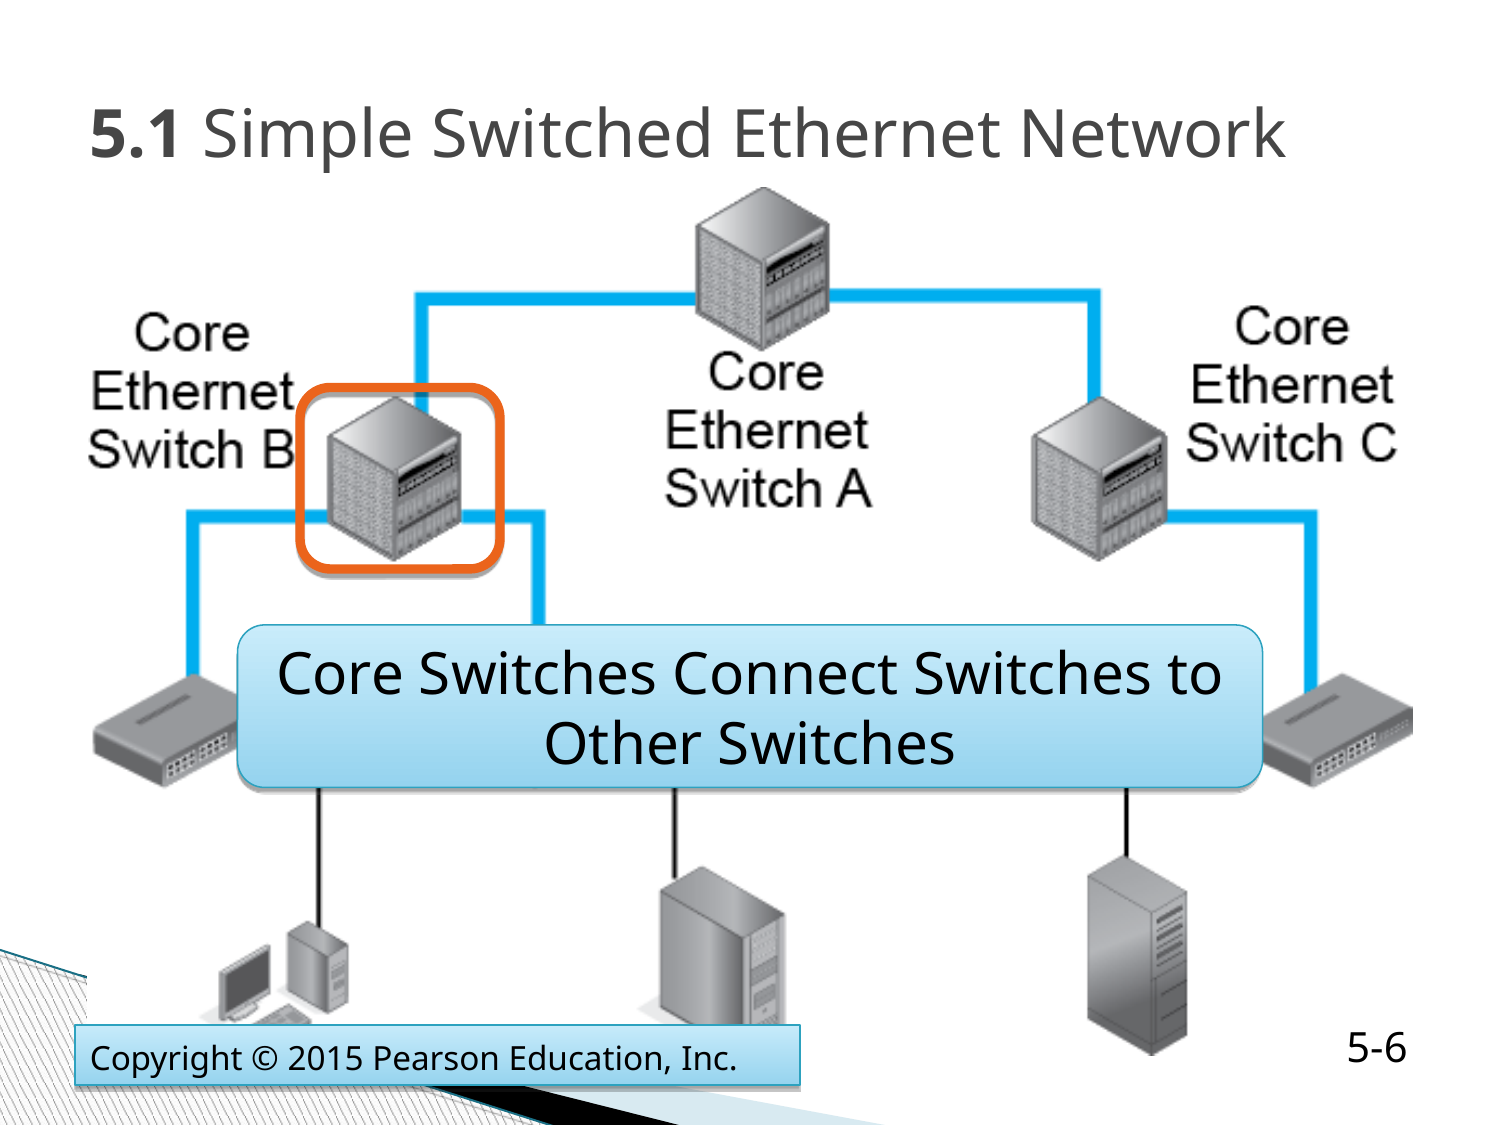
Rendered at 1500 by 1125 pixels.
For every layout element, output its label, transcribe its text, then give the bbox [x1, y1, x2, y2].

picture [0, 225, 1413, 1125]
slide_number 5-1 [1262, 1025, 1423, 1085]
footer Copyright © 2015 Pearson Education, Inc. [75, 1025, 800, 1085]
text_box Core Switches Connect Switches to Other Switches [237, 624, 1263, 788]
title 5.1 Simple Switched Ethernet Network [75, 37, 1425, 225]
